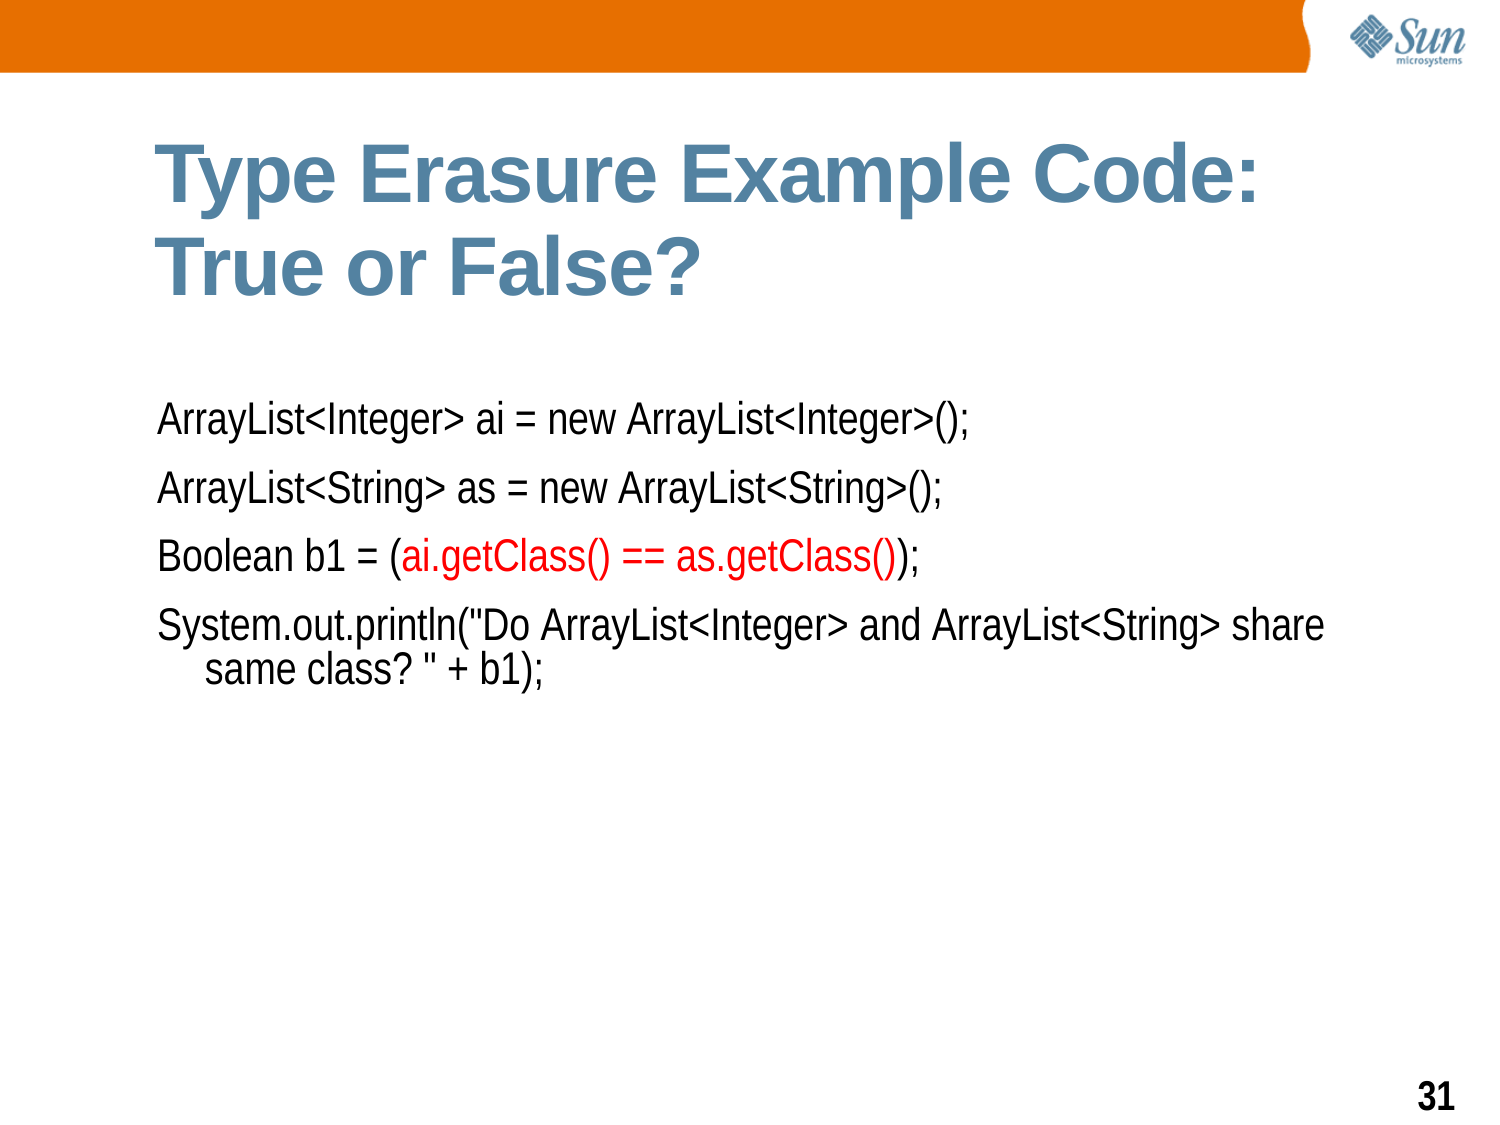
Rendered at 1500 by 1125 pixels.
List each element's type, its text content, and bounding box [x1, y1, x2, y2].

title Type Erasure Example Code: True or False? [139, 118, 1441, 322]
list ArrayList<Integer> ai = new ArrayList<Integer>(); ArrayList<String> as = new ArrayList<String>(); Boolean b1 = (ai.getClass() == as.getClass()); System.out.println("Do ArrayList<Integer> and ArrayList<String> share same class? " + b1); [122, 391, 1393, 1082]
picture [0, 0, 1500, 75]
